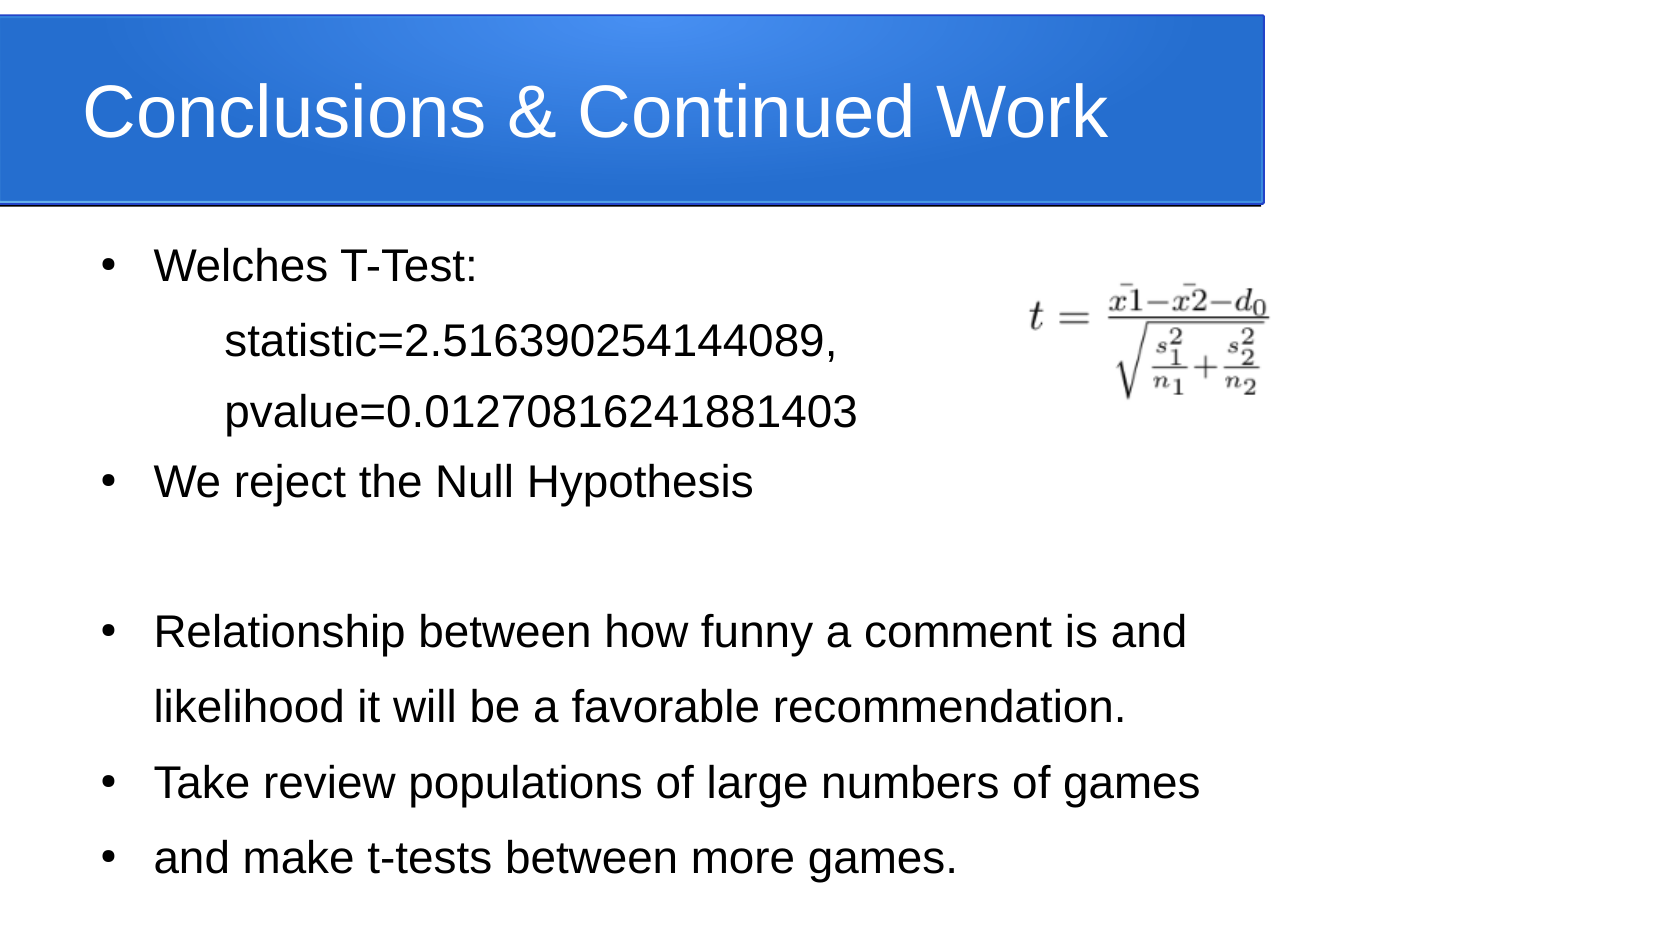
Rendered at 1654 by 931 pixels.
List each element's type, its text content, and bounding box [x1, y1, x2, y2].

title Conclusions & Continued Work [82, 35, 1235, 189]
picture [1005, 251, 1321, 421]
list Welches T-Test: statistic=2.516390254144089, pvalue=0.01270816241881403 We reject the Null Hypothesis Relationship between how funny a comment is and likelihood it will be a favorable recommendation. Take review populations of large numbers of games and make t-tests between more games. [82, 240, 1571, 886]
